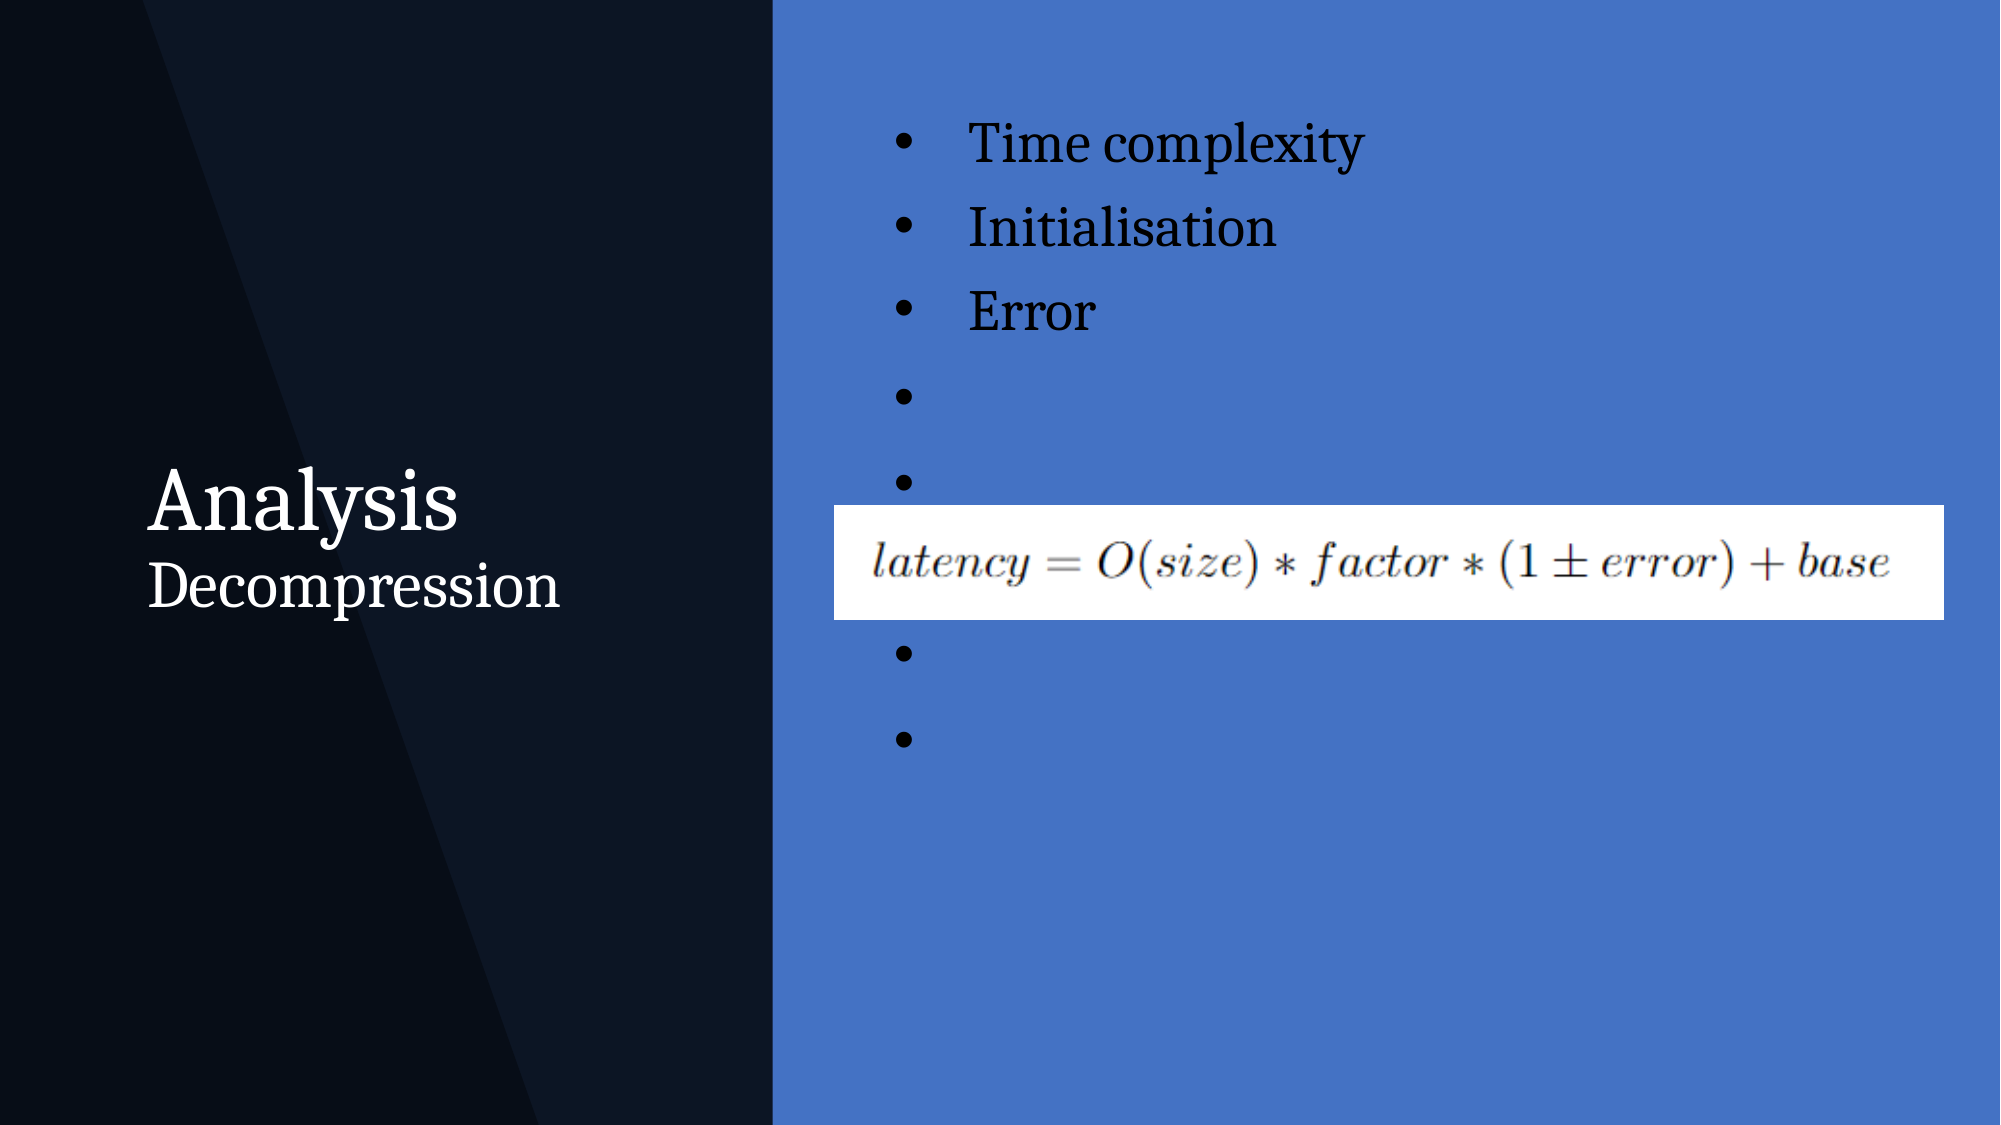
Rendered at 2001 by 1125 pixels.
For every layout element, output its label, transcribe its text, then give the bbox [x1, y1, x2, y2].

picture [834, 505, 1944, 620]
text_box [0, 0, 2000, 1125]
list Time complexity Initialisation Error [878, 620, 1868, 968]
list Time complexity Initialisation Error [878, 104, 1868, 505]
title Analysis Decompression [131, 104, 671, 968]
